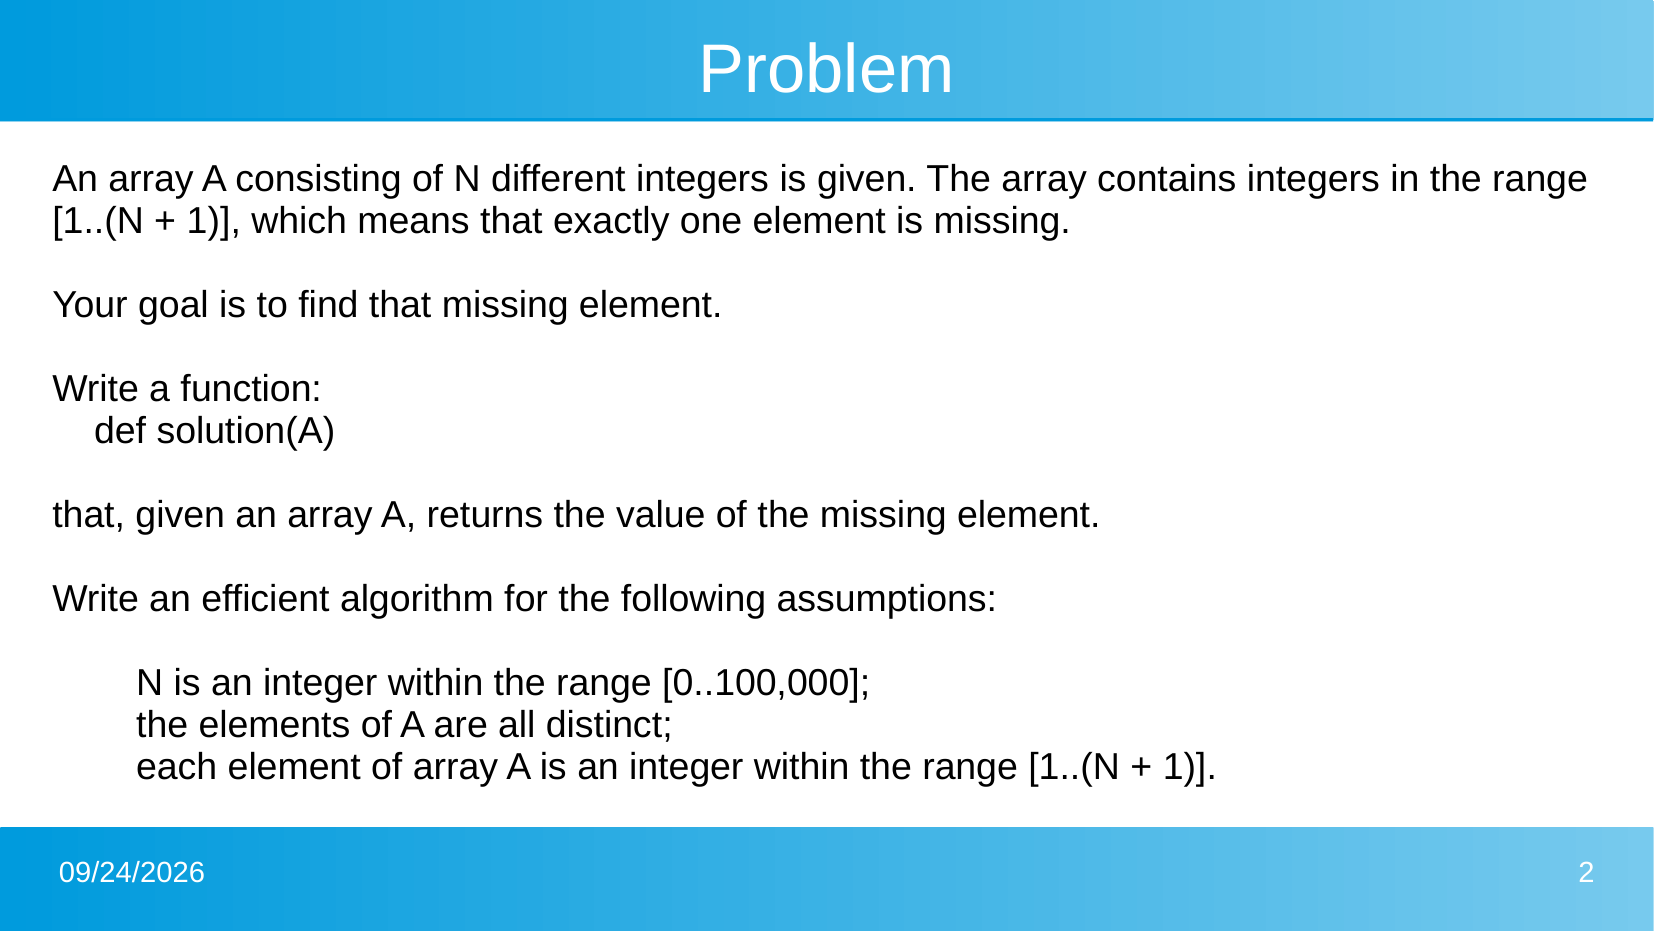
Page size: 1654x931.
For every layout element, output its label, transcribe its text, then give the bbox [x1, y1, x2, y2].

text_box An array A consisting of N different integers is given. The array contains integers in the range [1..(N + 1)], which means that exactly one element is missing. Your goal is to find that missing element. Write a function: def solution(A) that, given an array A, returns the value of the missing element. Write an efficient algorithm for the following assumptions: N is an integer within the range [0..100,000]; the elements of A are all distinct; each element of array A is an integer within the range [1..(N + 1)]. [37, 150, 1613, 879]
title Problem [59, 29, 1595, 108]
